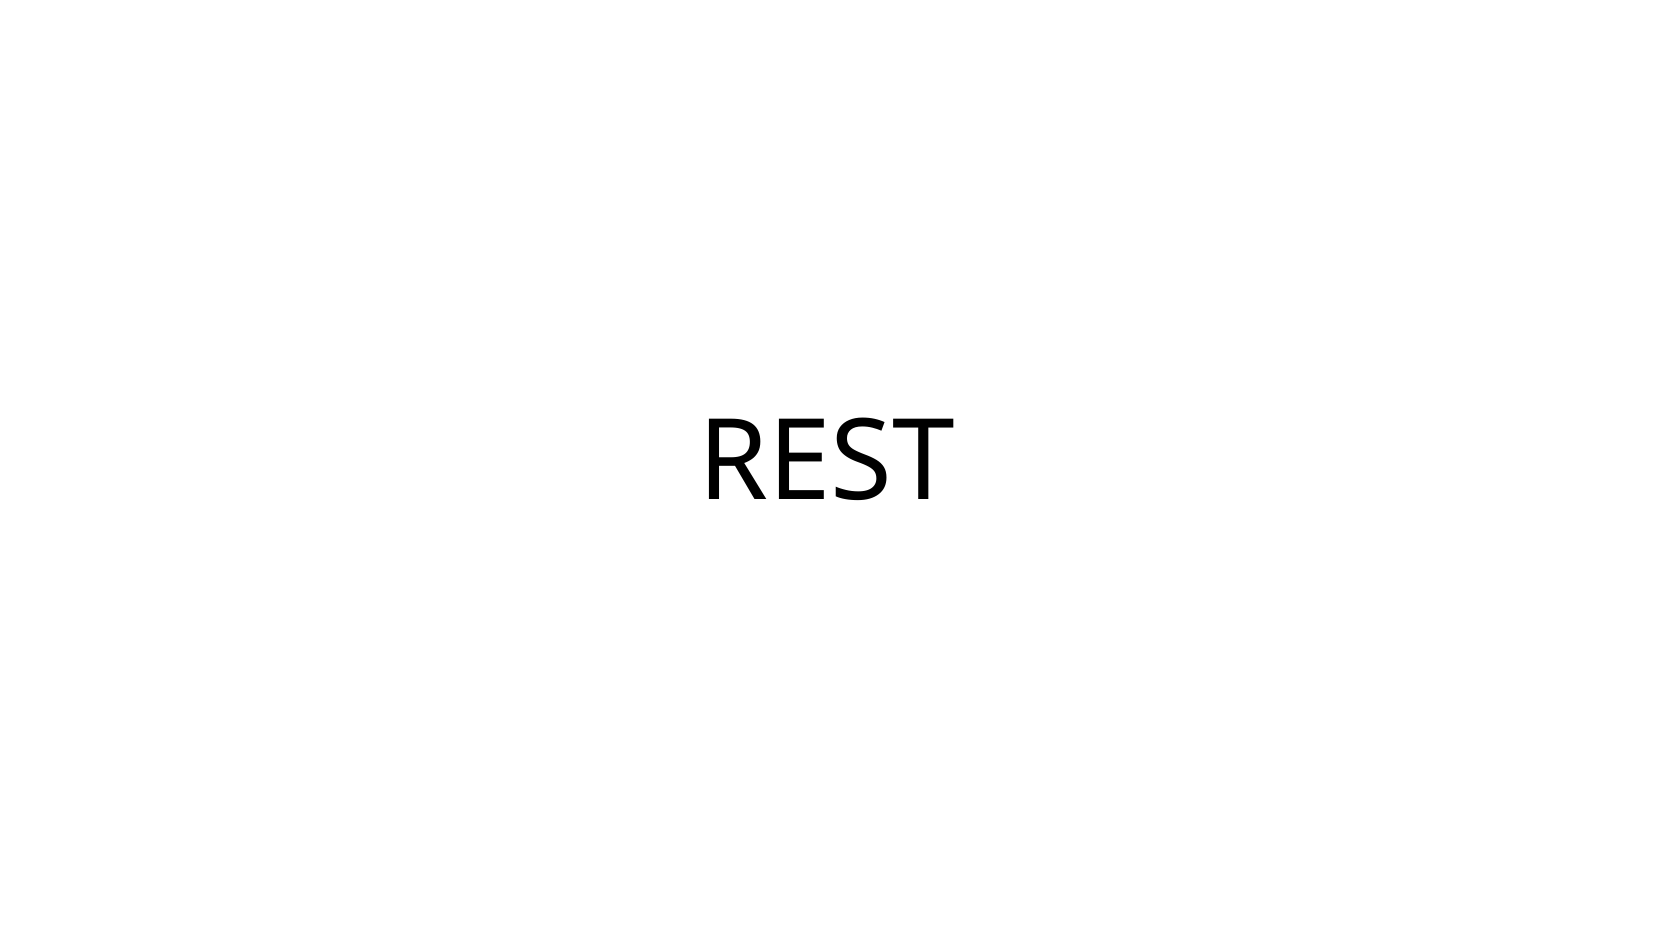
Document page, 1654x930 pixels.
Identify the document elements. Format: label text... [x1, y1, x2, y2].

subtitle REST [82, 112, 1571, 799]
